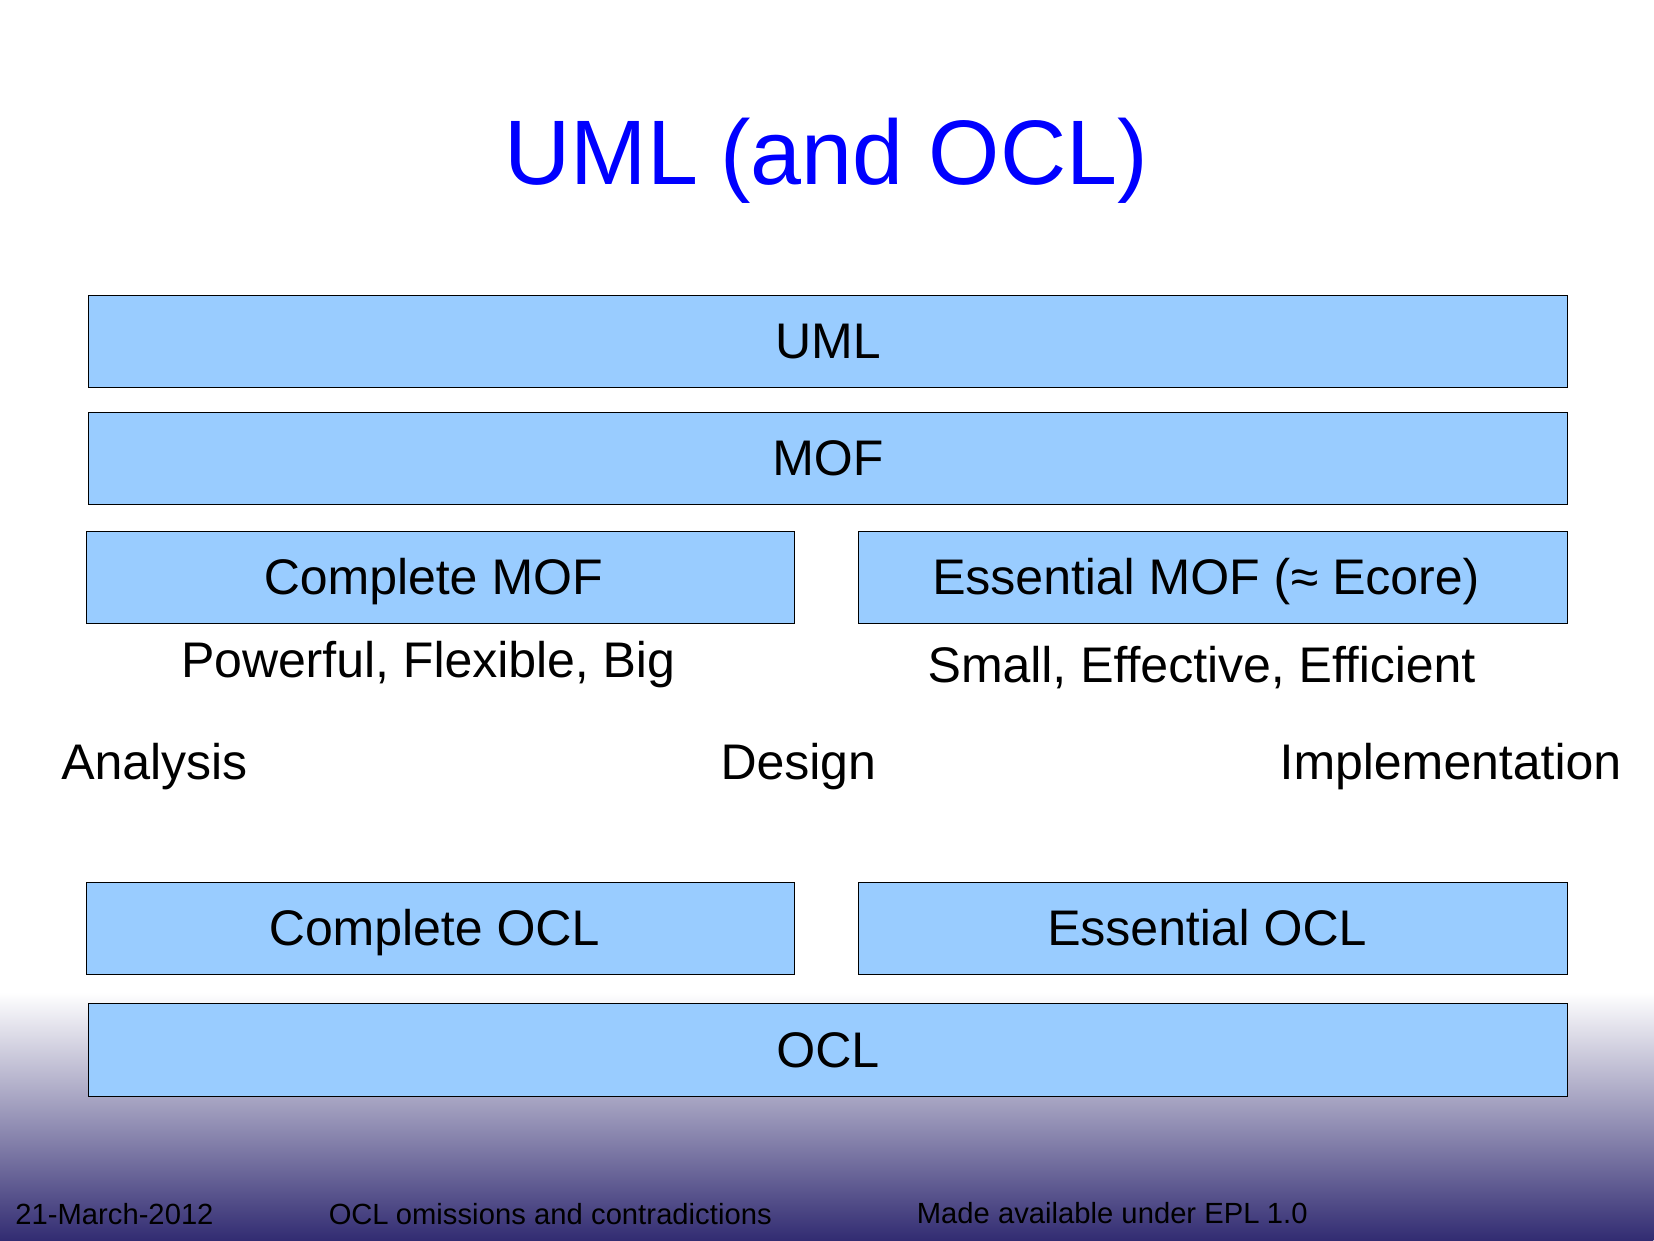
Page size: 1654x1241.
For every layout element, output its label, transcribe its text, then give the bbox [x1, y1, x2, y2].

text_box Small, Effective, Efficient [912, 629, 1516, 701]
text_box Complete MOF [86, 531, 795, 624]
text_box MOF [88, 412, 1568, 505]
text_box Essential MOF (≈ Ecore) [858, 531, 1568, 624]
title UML (and OCL) [82, 49, 1571, 257]
text_box Essential OCL [858, 882, 1568, 975]
text_box Analysis [46, 726, 263, 798]
text_box Design [705, 726, 891, 798]
text_box OCL [88, 1003, 1568, 1097]
text_box Complete OCL [86, 882, 795, 975]
text_box Implementation [1264, 726, 1637, 798]
text_box Powerful, Flexible, Big [166, 625, 797, 696]
text_box UML [88, 295, 1568, 388]
